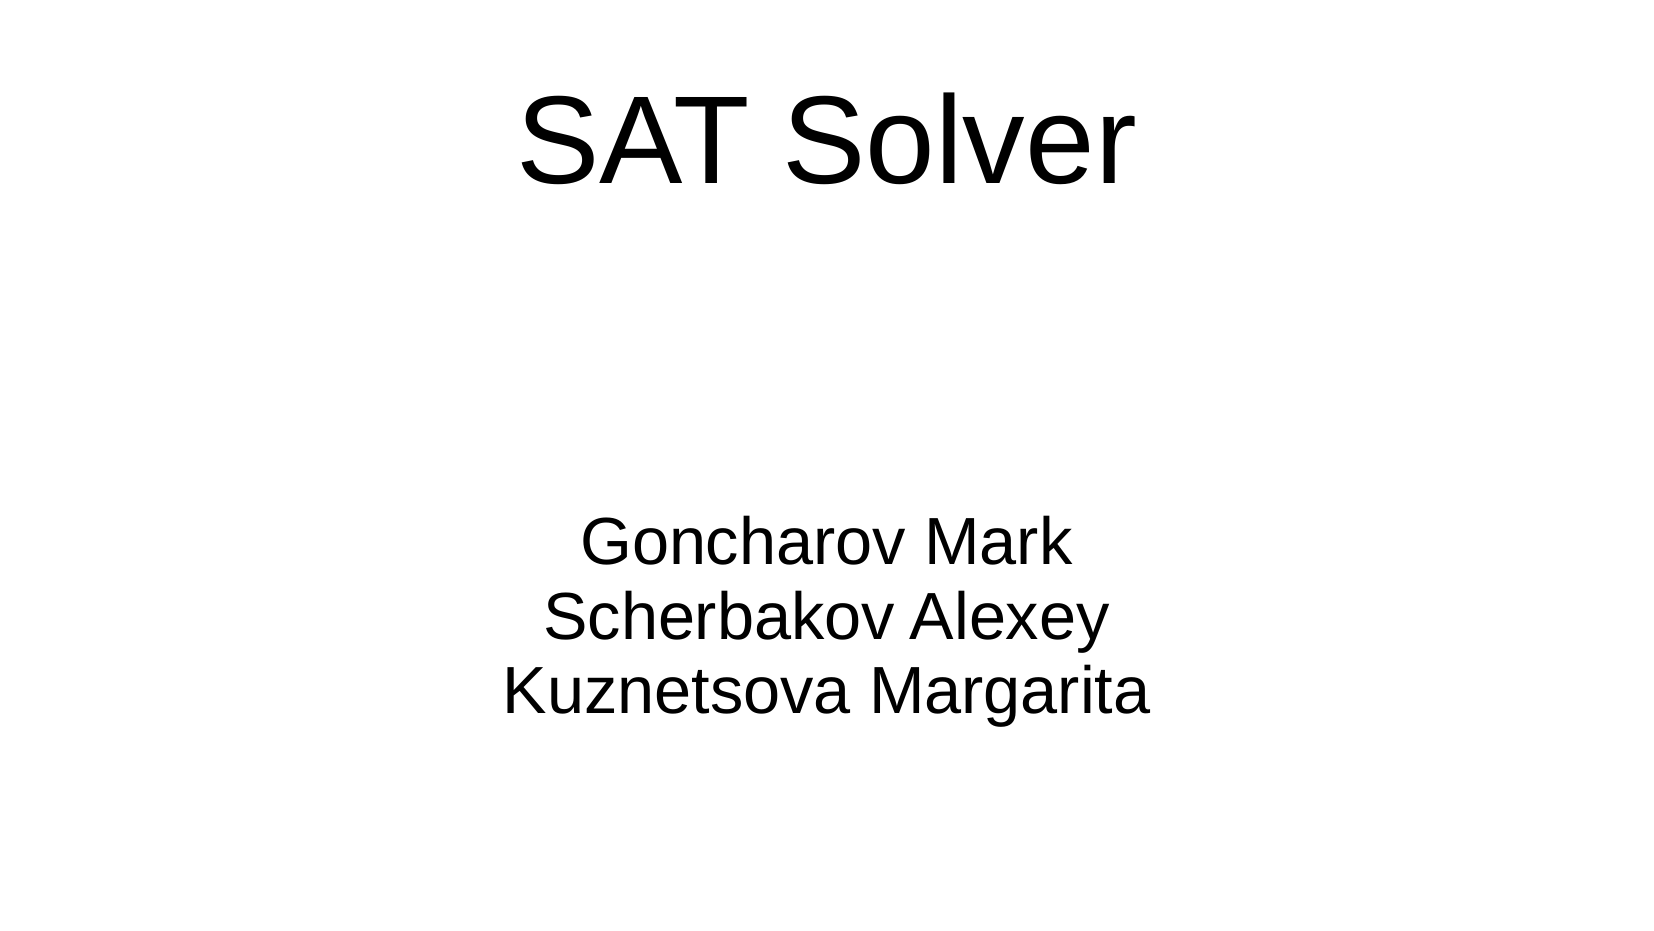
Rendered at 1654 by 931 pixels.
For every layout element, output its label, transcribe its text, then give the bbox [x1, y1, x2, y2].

subtitle Goncharov Mark Scherbakov Alexey Kuznetsova Margarita [82, 346, 1571, 886]
title SAT Solver [82, 62, 1571, 218]
